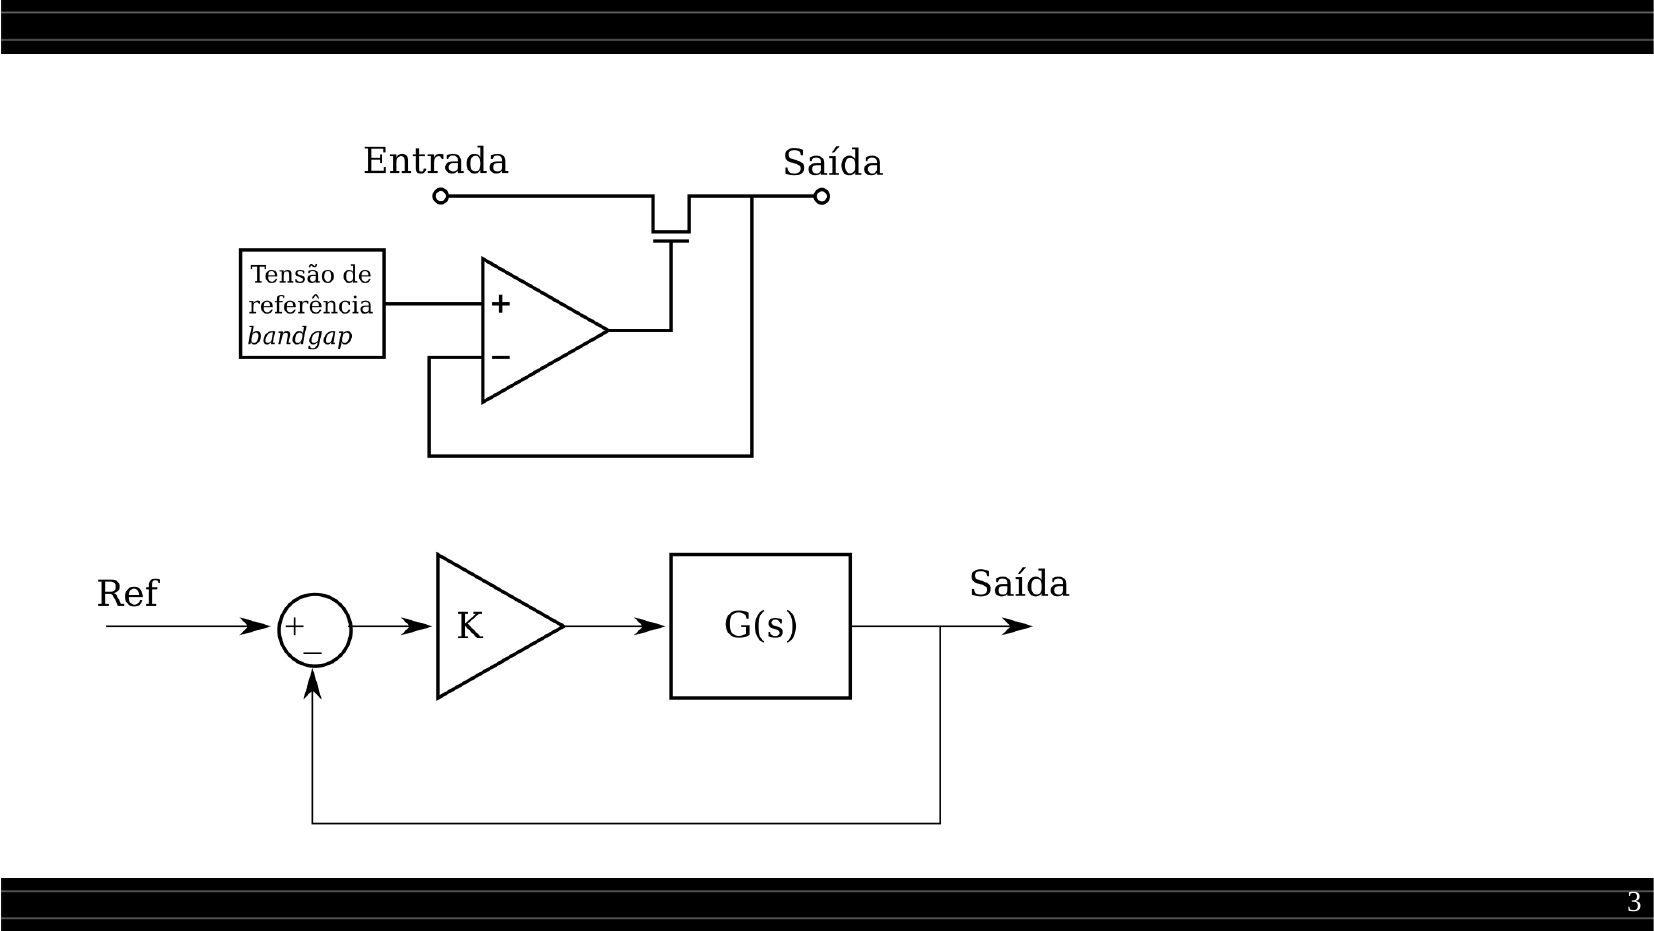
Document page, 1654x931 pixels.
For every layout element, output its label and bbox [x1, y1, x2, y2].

picture [41, 118, 1623, 877]
picture [1, 0, 1654, 54]
picture [1, 878, 1654, 931]
